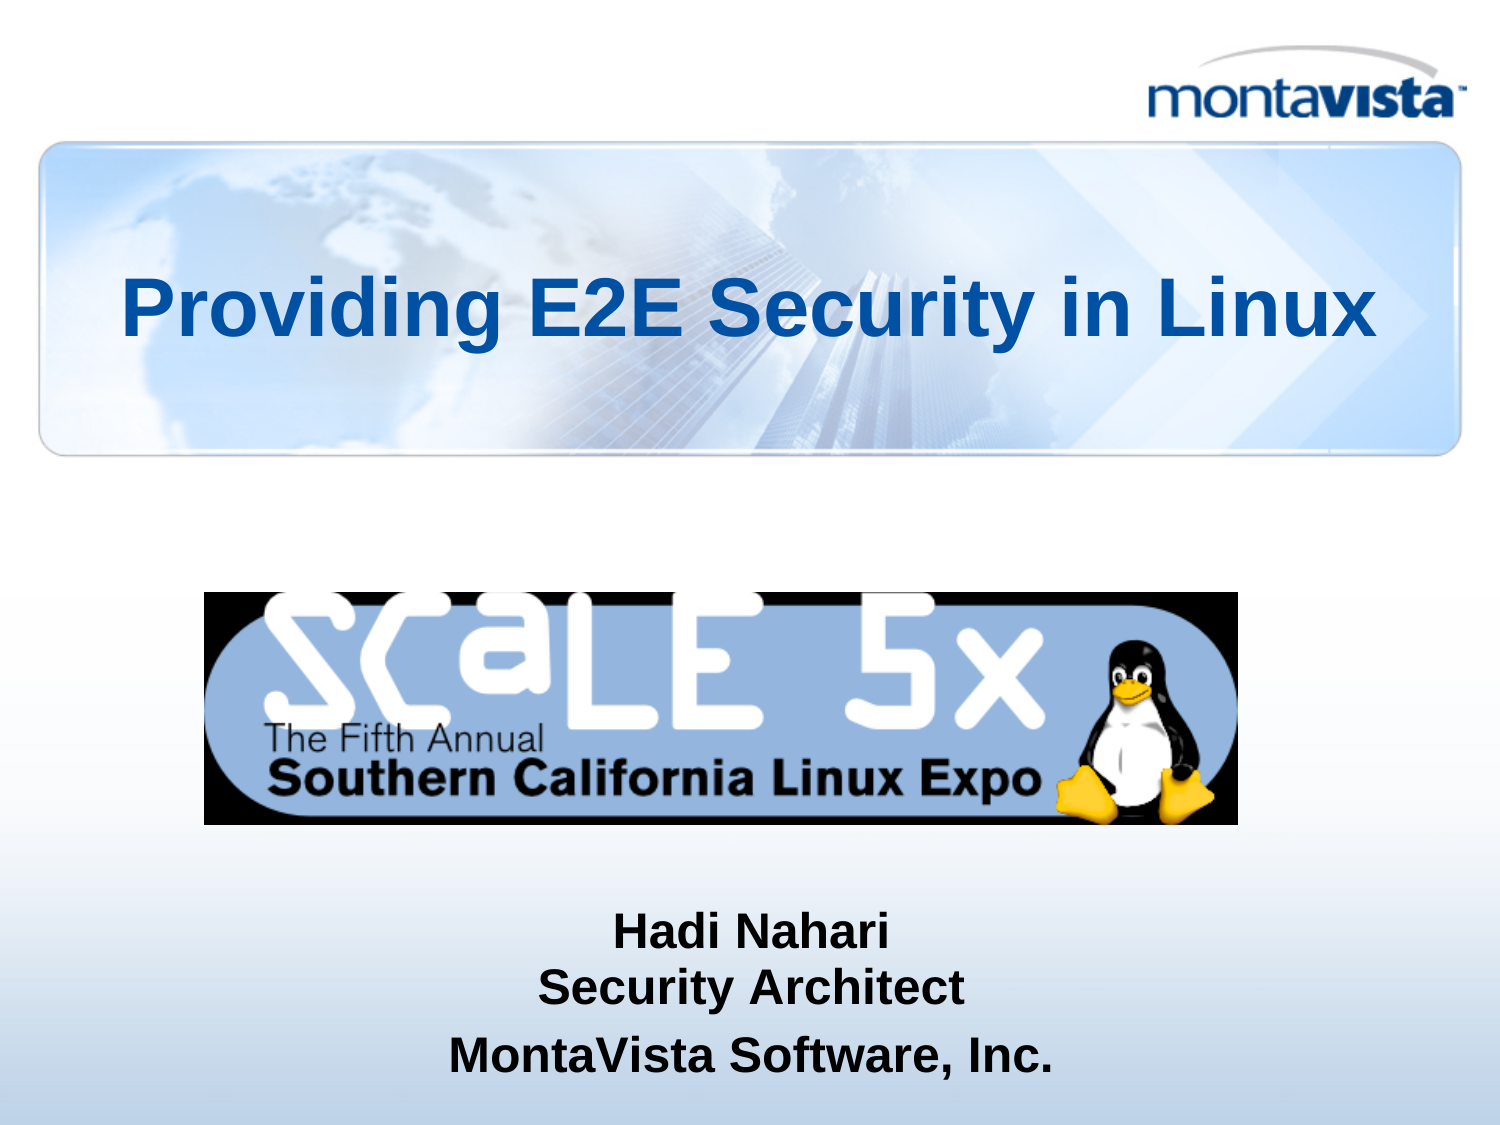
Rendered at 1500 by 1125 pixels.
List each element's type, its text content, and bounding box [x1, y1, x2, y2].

title Providing E2E Security in Linux [50, 187, 1450, 429]
text_box Hadi Nahari Security Architect MontaVista Software, Inc. [395, 895, 1108, 1071]
picture [0, 0, 1500, 1125]
